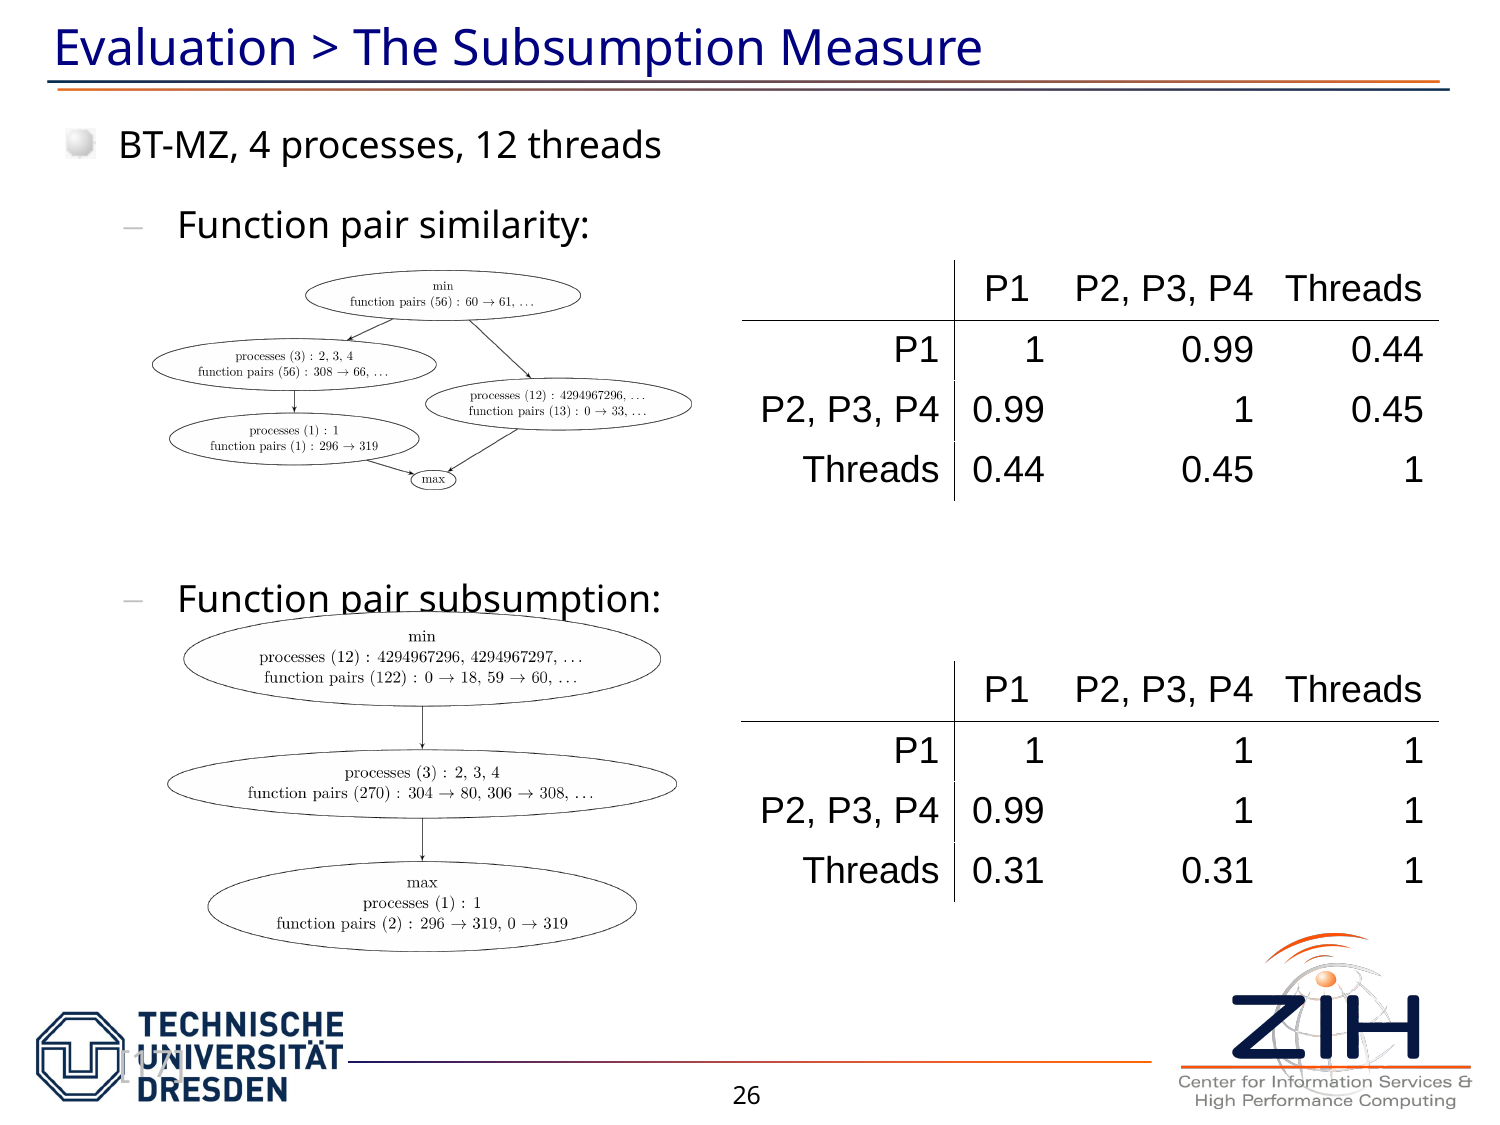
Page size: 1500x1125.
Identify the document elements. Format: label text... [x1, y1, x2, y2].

table_cell P2, P3, P4 [742, 381, 954, 441]
table_header P1 [955, 661, 1060, 721]
table_cell 0.44 [1269, 321, 1439, 380]
table_cell 1 [1060, 381, 1269, 441]
title Evaluation > The Subsumption Measure [53, 12, 1453, 81]
table_cell 1 [1269, 722, 1439, 781]
table_cell 0.31 [1060, 843, 1269, 902]
picture [152, 270, 692, 490]
table_header P2, P3, P4 [1060, 260, 1269, 320]
table_cell 1 [1269, 843, 1439, 902]
table_cell 0.44 [955, 442, 1060, 500]
picture [167, 611, 677, 952]
table_header [741, 260, 954, 320]
table_header Threads [1269, 260, 1439, 320]
table_cell 0.99 [1060, 321, 1269, 380]
table_cell 1 [1060, 722, 1269, 781]
table_cell 0.45 [1269, 381, 1439, 441]
picture [35, 1011, 343, 1102]
list BT-MZ, 4 processes, 12 threads Function pair similarity: Function pair subsumption: [17] [29, 118, 1418, 998]
table_header P1 [955, 260, 1060, 320]
table_header [741, 661, 954, 721]
table_cell 0.99 [955, 782, 1060, 842]
table_cell 0.99 [955, 381, 1060, 441]
table_cell P1 [742, 321, 954, 380]
table_cell Threads [742, 442, 954, 500]
table_cell 0.45 [1060, 442, 1269, 500]
table_cell 0.31 [955, 843, 1060, 902]
table_cell 1 [1269, 442, 1439, 500]
picture [1178, 933, 1473, 1110]
table_cell 1 [955, 321, 1060, 380]
table_cell P2, P3, P4 [741, 782, 954, 842]
table_cell 1 [1269, 782, 1439, 842]
table_header Threads [1269, 661, 1439, 721]
table_cell Threads [741, 843, 954, 901]
picture [47, 80, 1450, 91]
table_cell 1 [955, 722, 1060, 781]
table_cell P1 [741, 722, 954, 781]
table_cell 1 [1060, 782, 1269, 842]
table_header P2, P3, P4 [1060, 661, 1269, 721]
